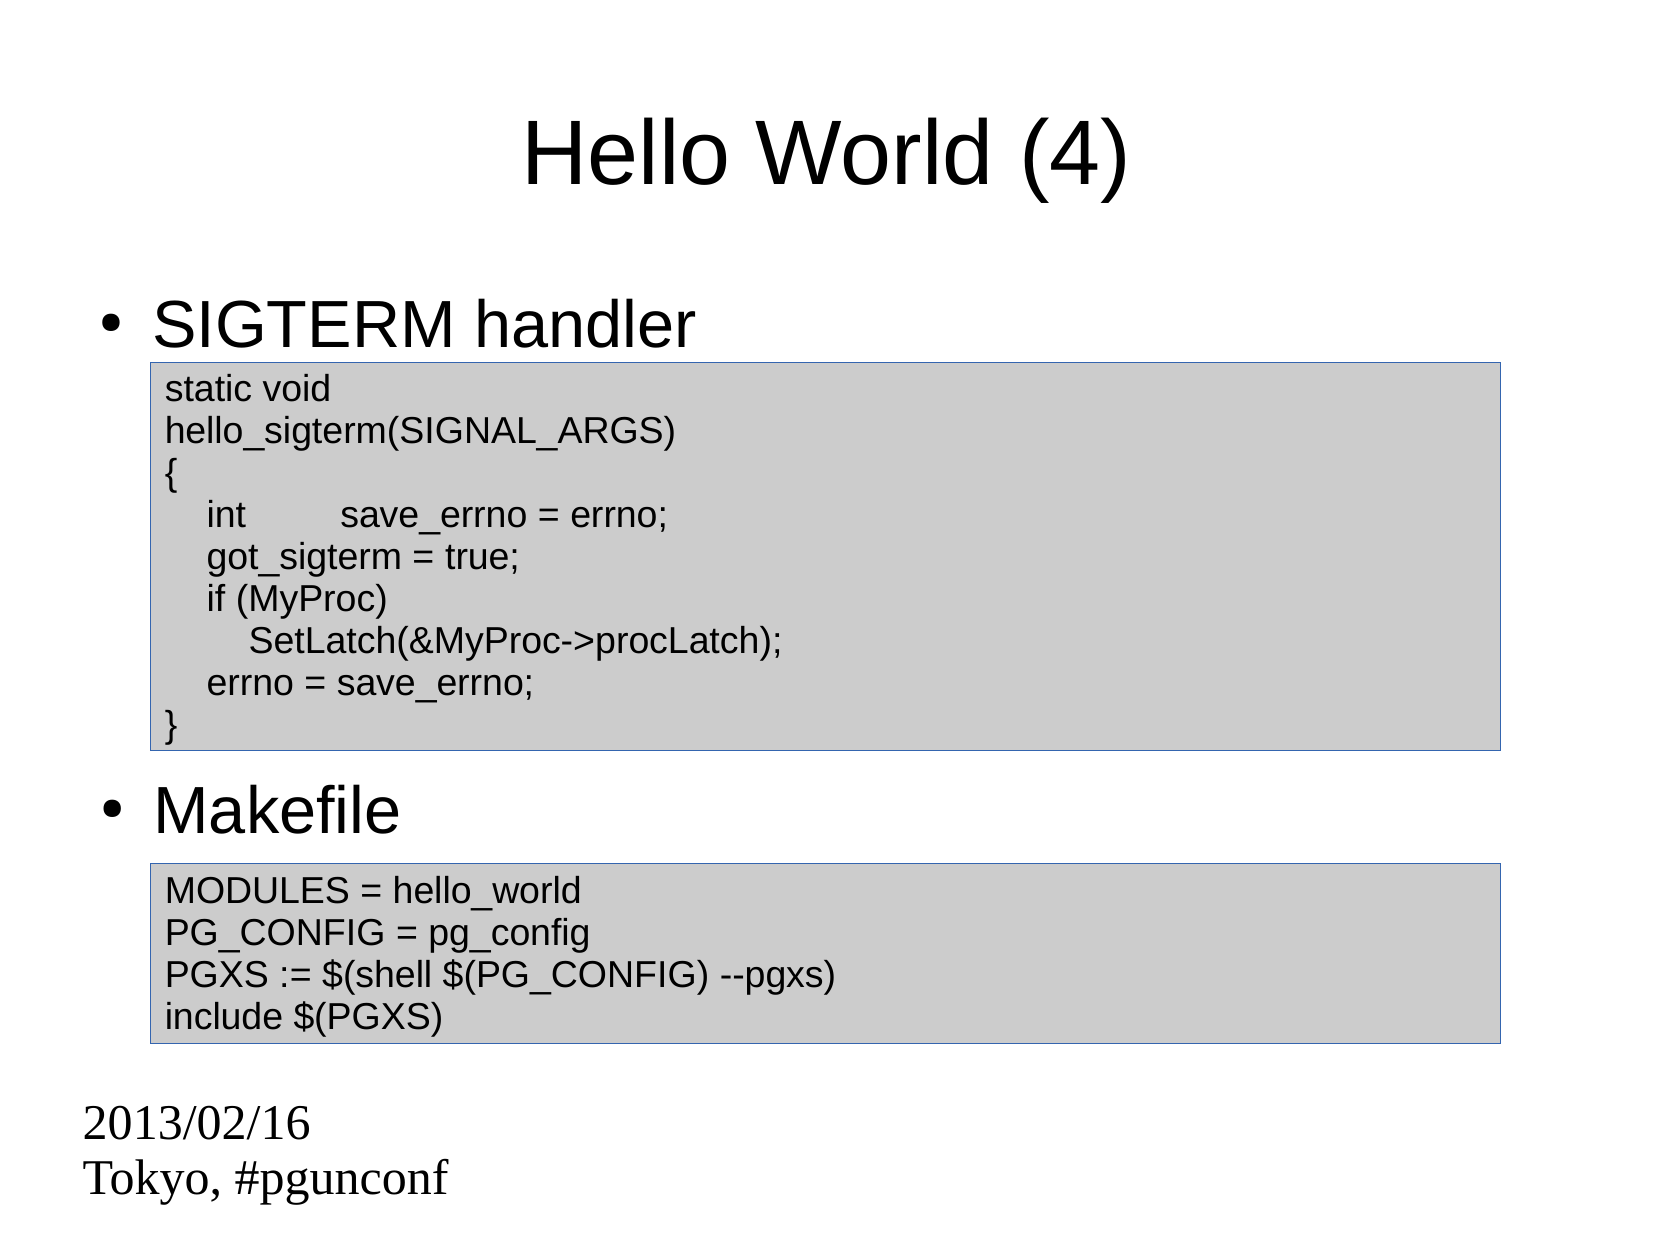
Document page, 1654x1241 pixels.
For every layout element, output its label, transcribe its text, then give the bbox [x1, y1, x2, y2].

text_box static void hello_sigterm(SIGNAL_ARGS) { int save_errno = errno; got_sigterm = true; if (MyProc) SetLatch(&MyProc->procLatch); errno = save_errno; } [150, 377, 1501, 751]
title Hello World (4) [82, 49, 1571, 257]
list Makefile [82, 773, 1538, 864]
text_box SIGTERM handler [81, 287, 1501, 377]
text_box MODULES = hello_world PG_CONFIG = pg_config PGXS := $(shell $(PG_CONFIG) --pgxs) include $(PGXS) [150, 863, 1501, 1044]
